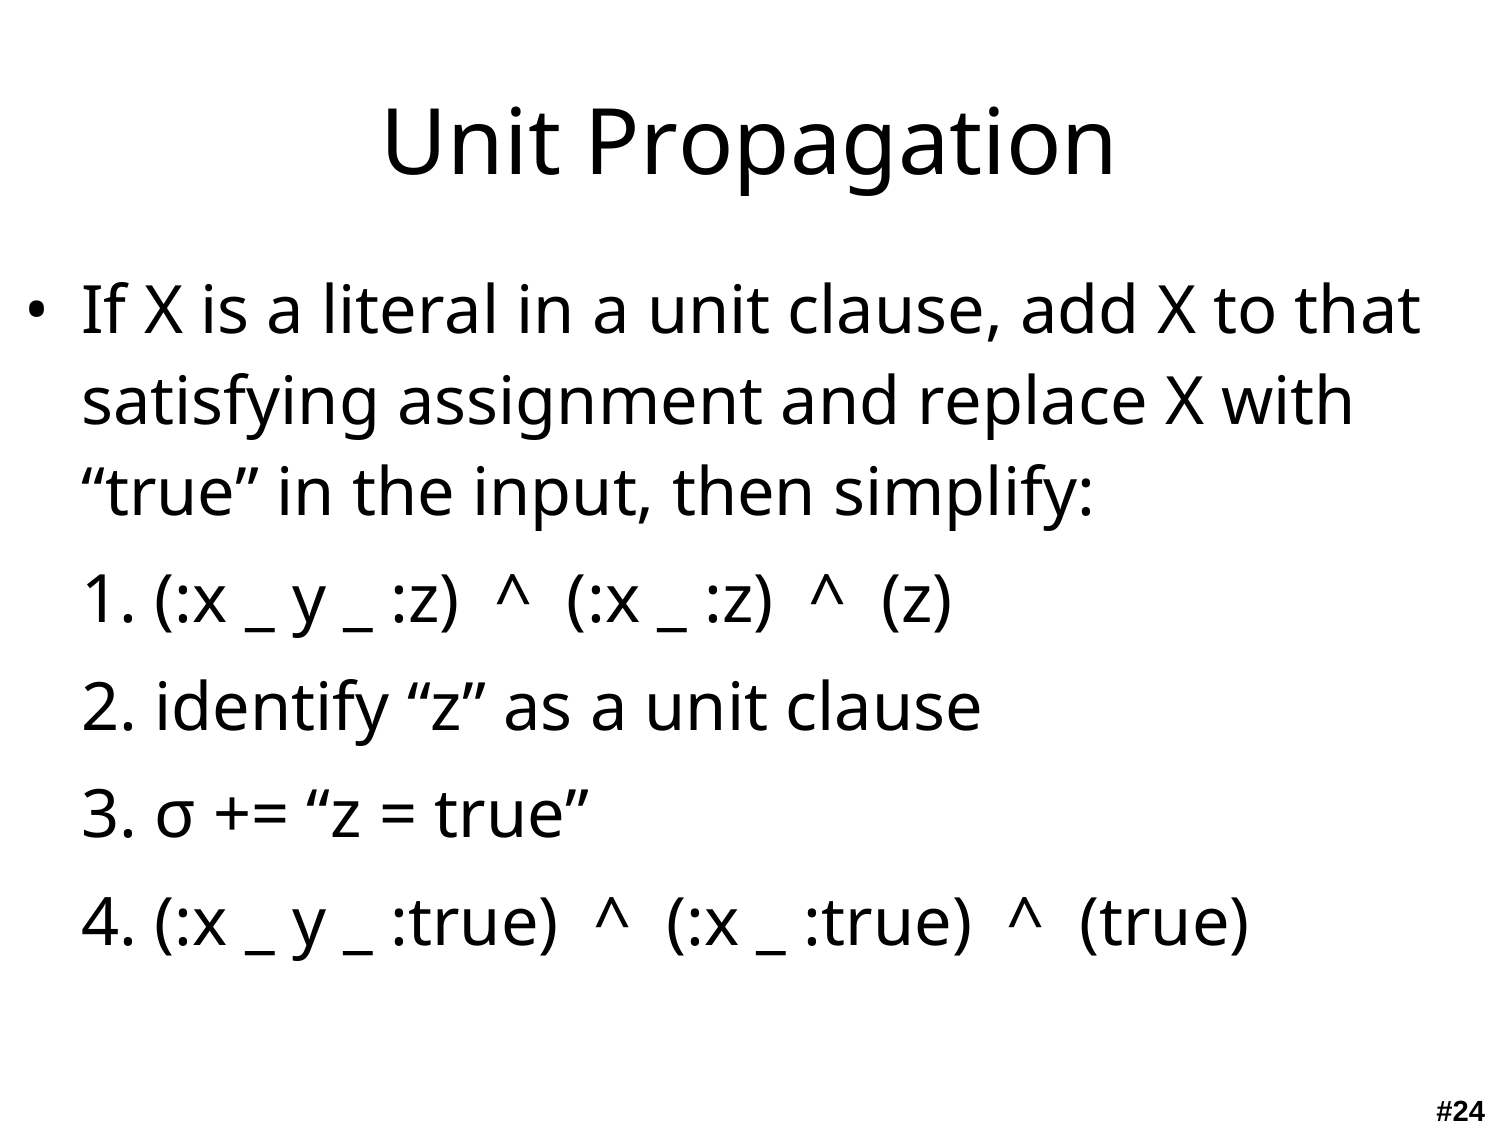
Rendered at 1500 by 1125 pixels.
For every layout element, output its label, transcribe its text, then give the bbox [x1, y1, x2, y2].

list If X is a literal in a unit clause, add X to that satisfying assignment and replace X with “true” in the input, then simplify: 1. (:x _ y _ :z) ^ (:x _ :z) ^ (z) 2. identify “z” as a unit clause 3. σ += “z = true” 4. (:x _ y _ :true) ^ (:x _ :true) ^ (true) [24, 262, 1476, 1101]
title Unit Propagation [24, 45, 1476, 233]
